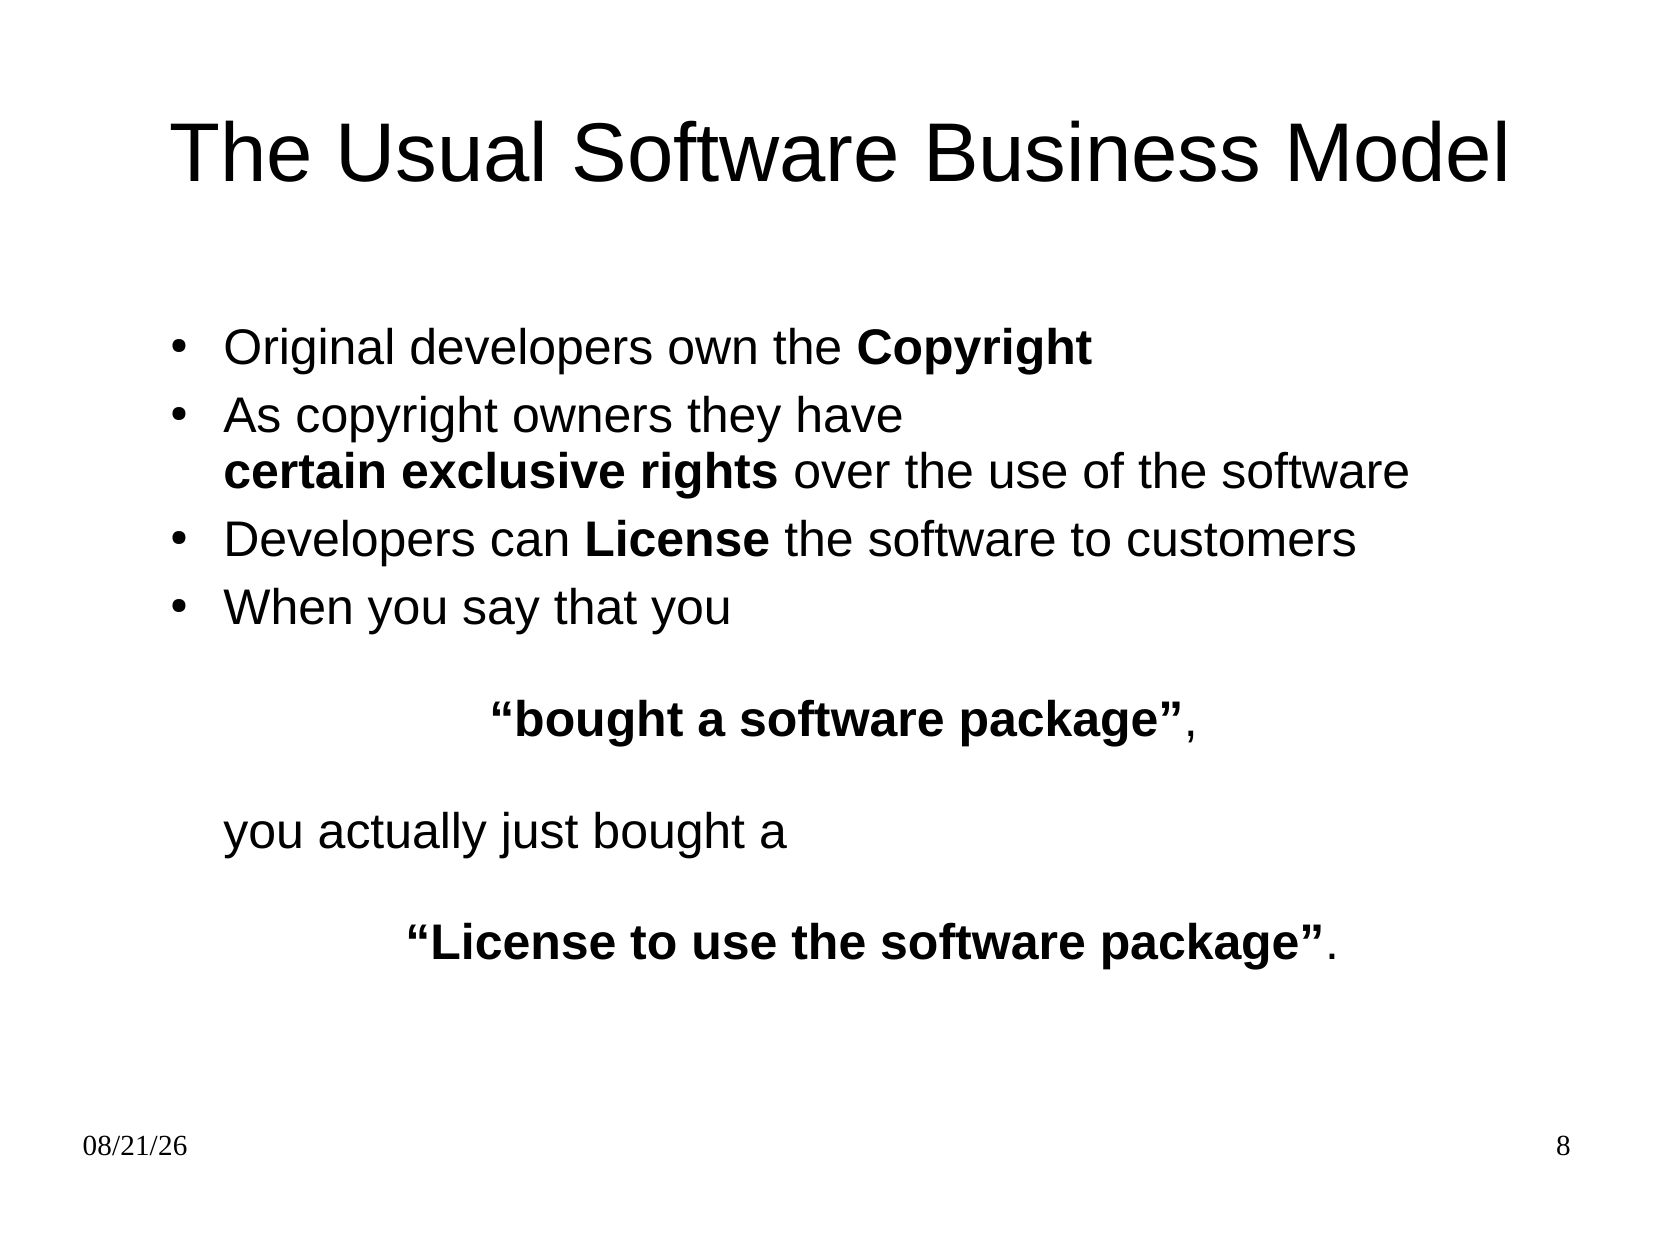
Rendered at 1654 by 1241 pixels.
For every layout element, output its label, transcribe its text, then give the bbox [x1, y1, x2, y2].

list Original developers own the Copyright As copyright owners they have certain exclusive rights over the use of the software Developers can License the software to customers When you say that you “bought a software package”, you actually just bought a “License to use the software package”. [137, 311, 1585, 1212]
title The Usual Software Business Model [68, 49, 1613, 257]
